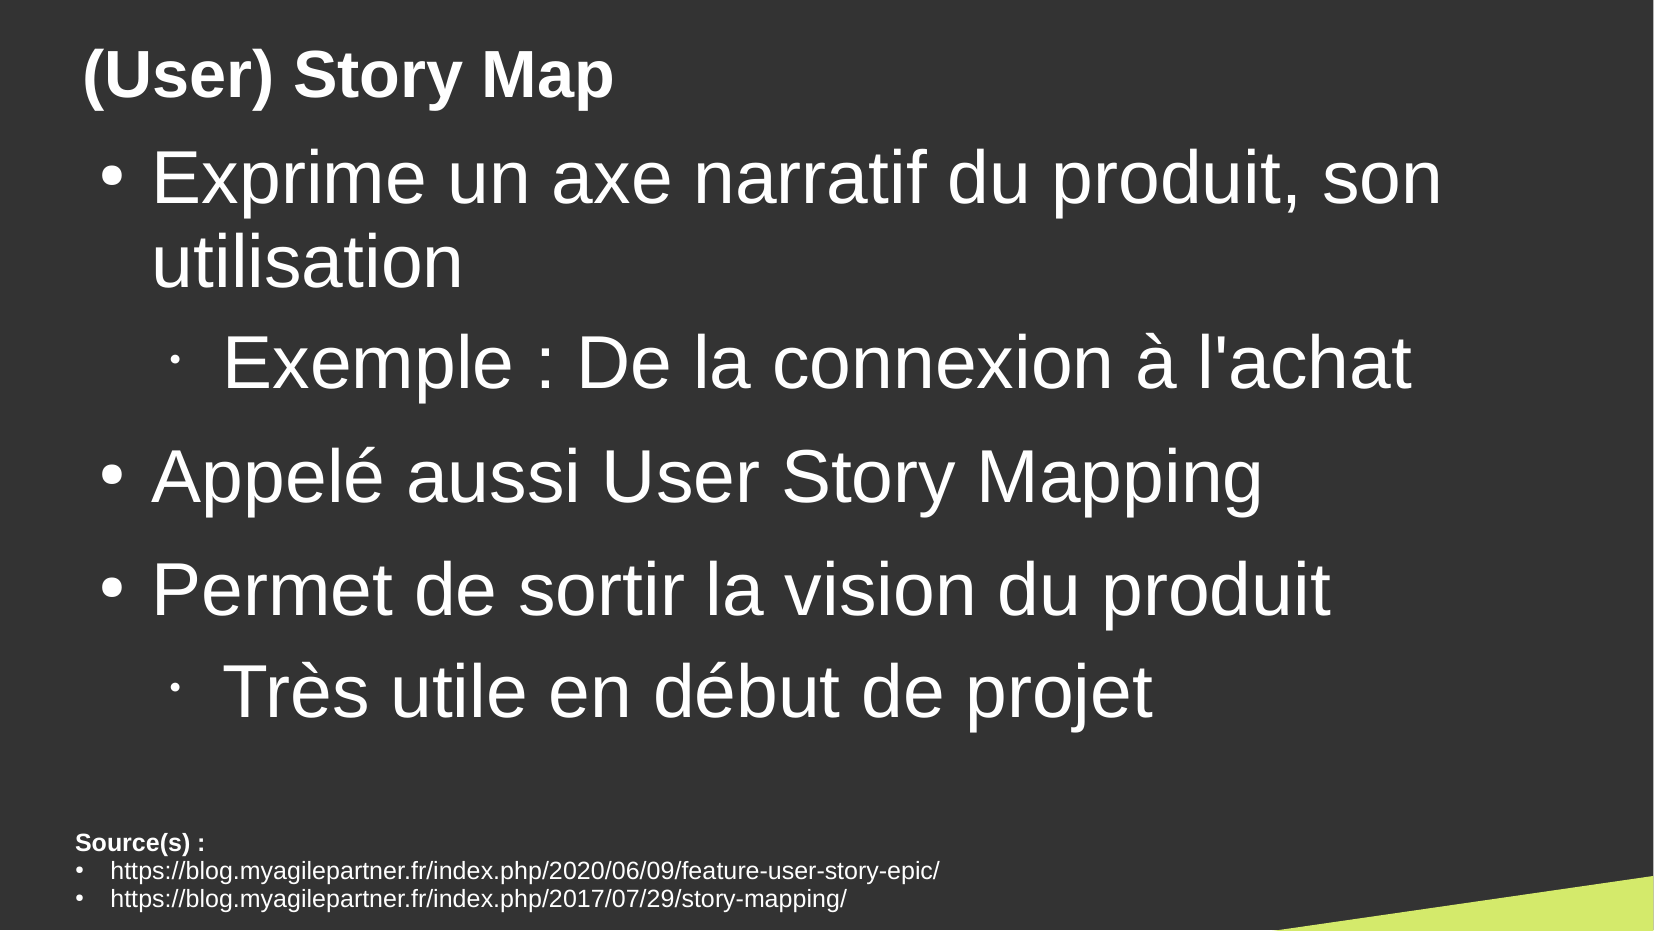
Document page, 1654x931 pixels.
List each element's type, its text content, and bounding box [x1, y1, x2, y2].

list Exprime un axe narratif du produit, son utilisation Exemple : De la connexion à l'achat Appelé aussi User Story Mapping Permet de sortir la vision du produit Très utile en début de projet [80, 135, 1620, 745]
title (User) Story Map [82, 37, 1571, 122]
text_box [1272, 875, 1654, 931]
text_box Source(s) : https://blog.myagilepartner.fr/index.php/2020/06/09/feature-user-story-epic/ https://blog.myagilepartner.fr/index.php/2017/07/29/story-mapping/ [60, 821, 1546, 921]
